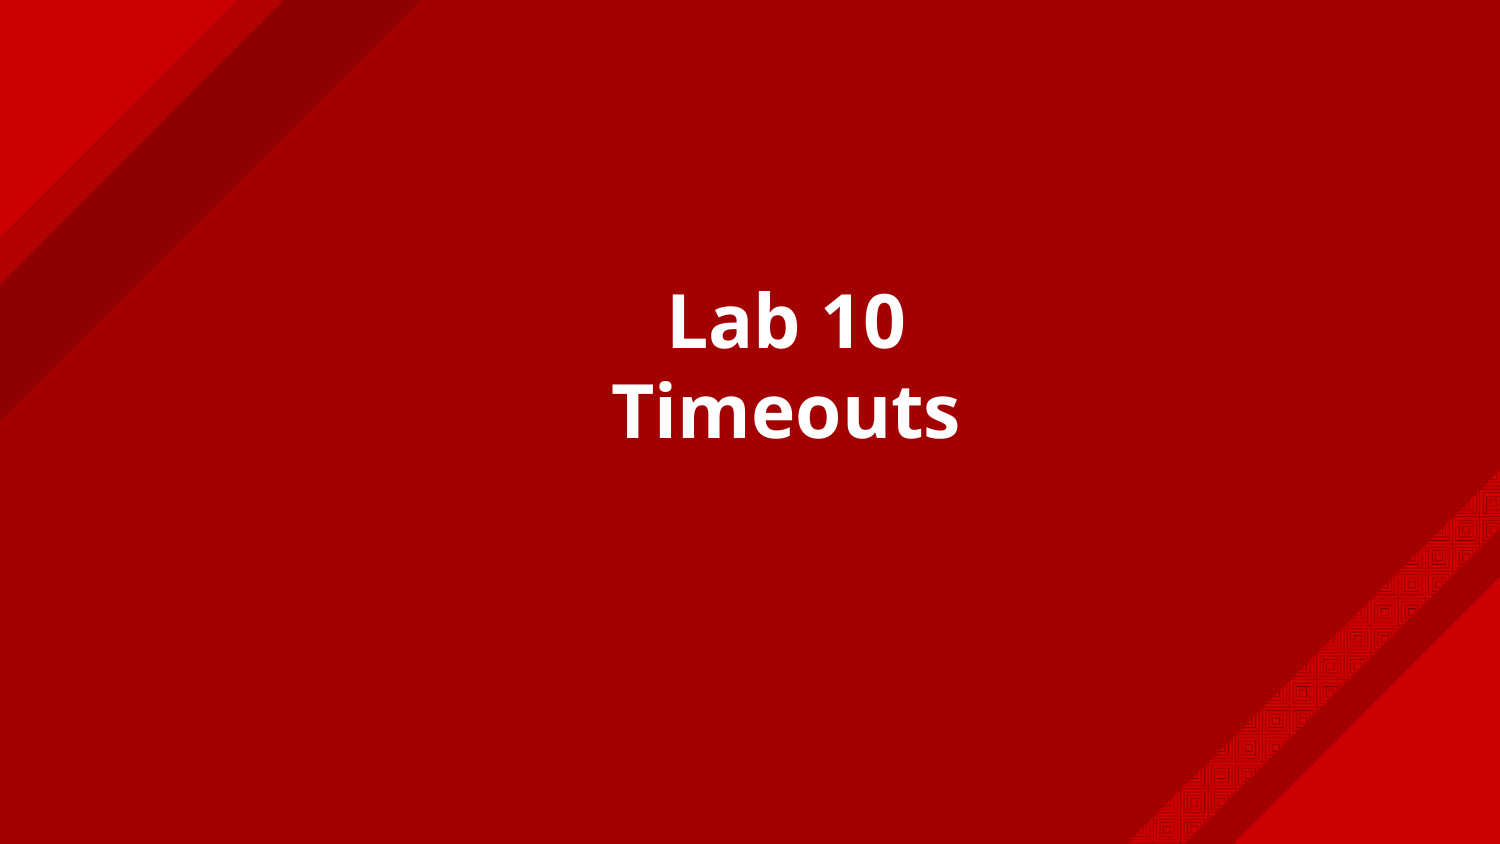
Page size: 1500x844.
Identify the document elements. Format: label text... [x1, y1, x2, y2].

picture [0, 0, 1500, 844]
title Lab 10 Timeouts [298, 356, 1274, 469]
